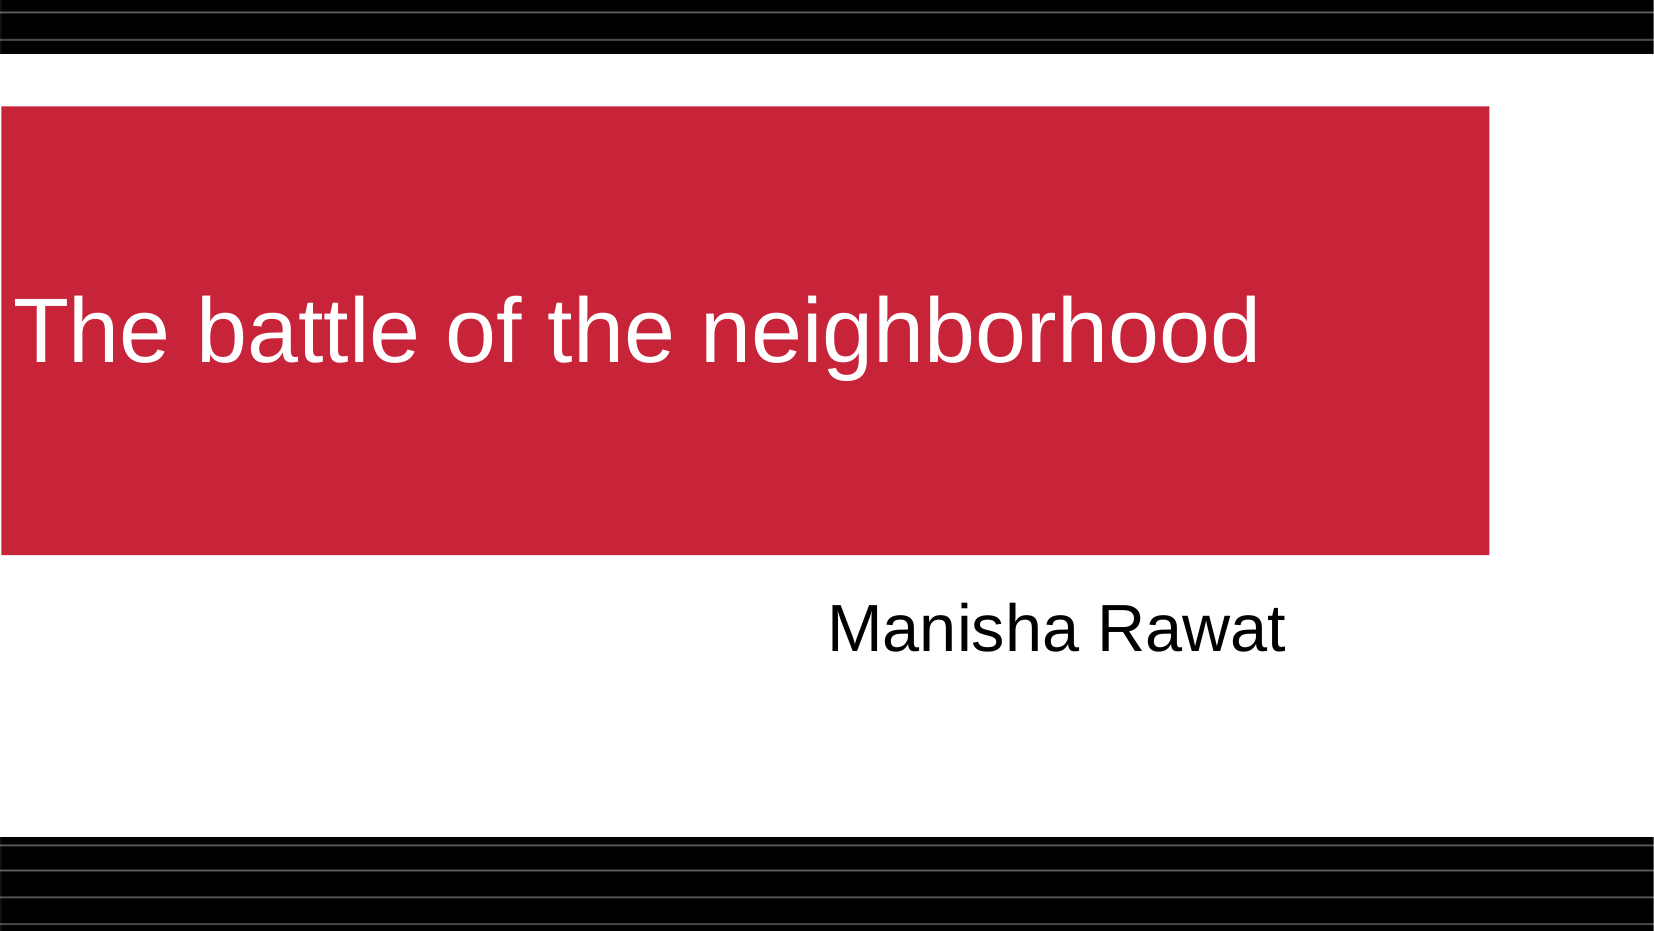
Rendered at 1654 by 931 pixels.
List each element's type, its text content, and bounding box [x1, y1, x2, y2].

picture [0, 837, 1654, 931]
subtitle Manisha Rawat [625, 590, 1489, 804]
title The battle of the neighborhood [1, 106, 1490, 556]
picture [0, 0, 1654, 54]
